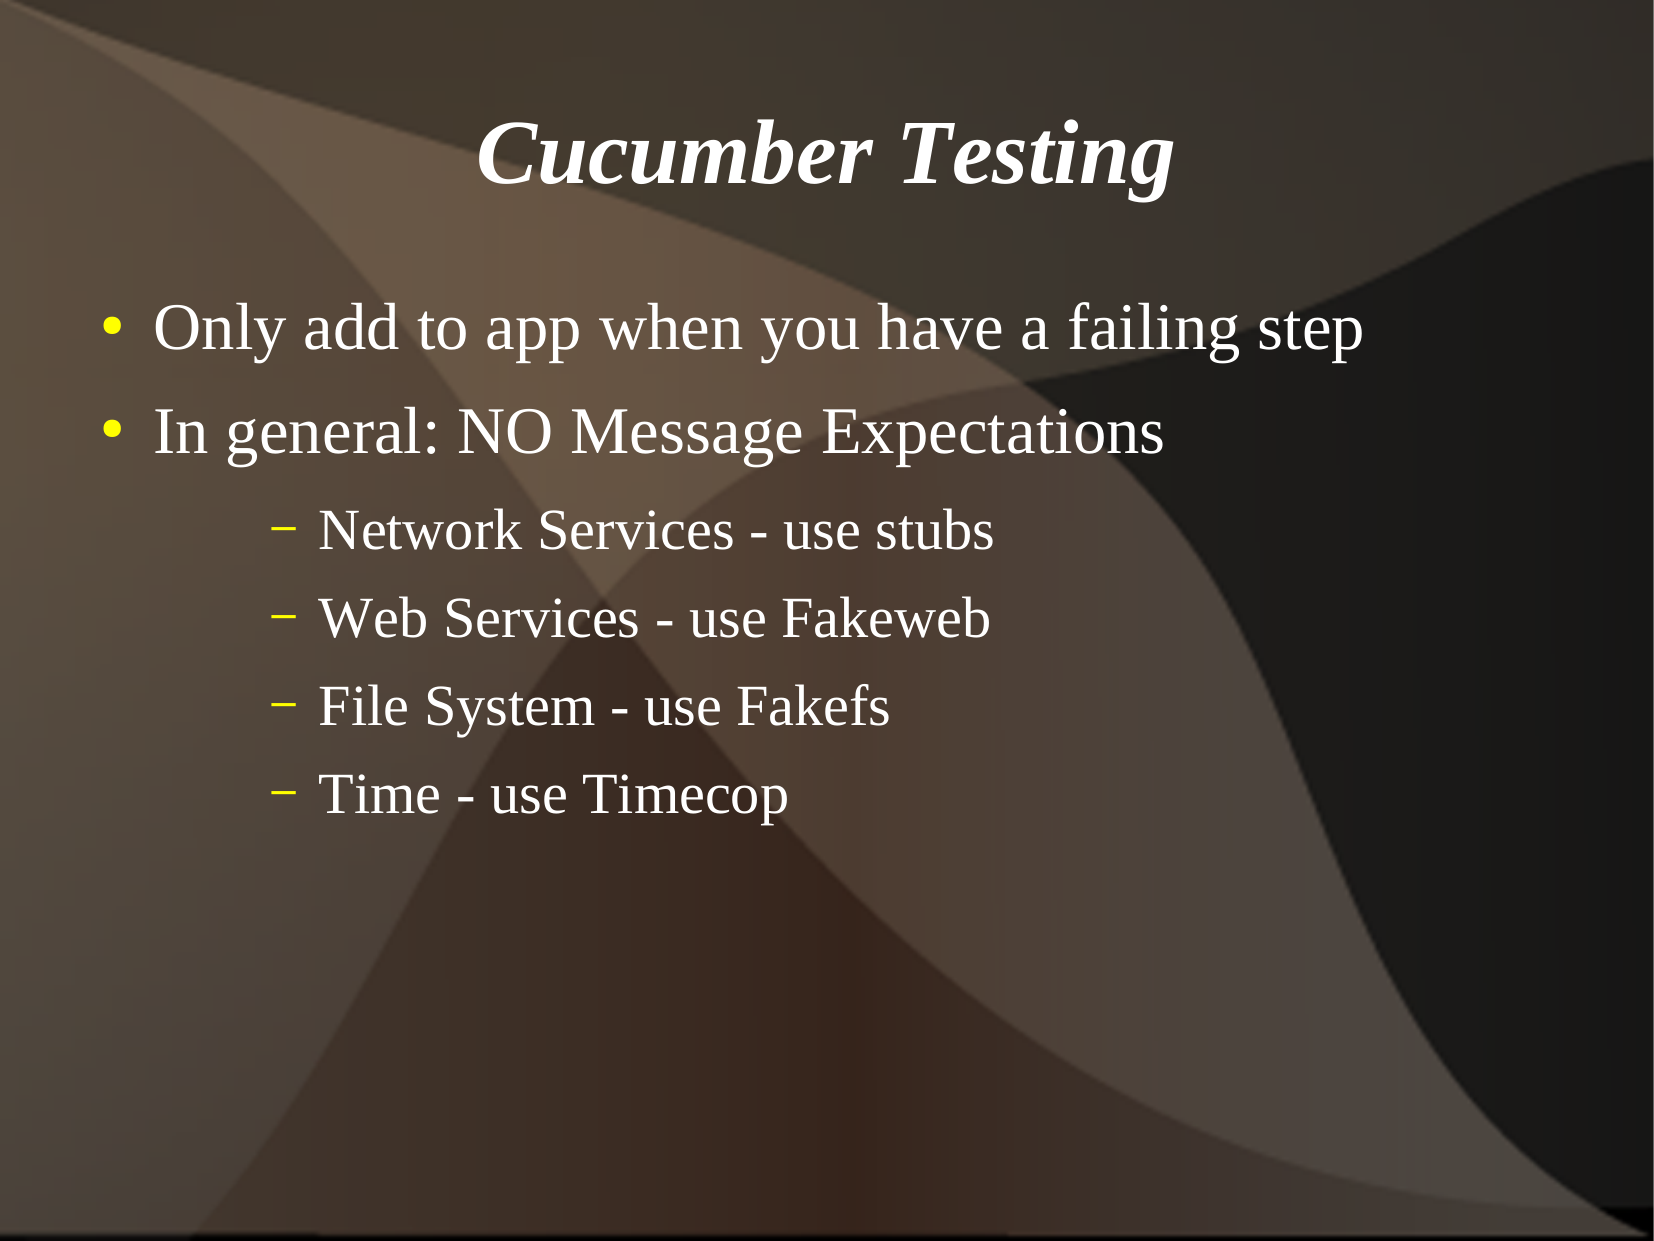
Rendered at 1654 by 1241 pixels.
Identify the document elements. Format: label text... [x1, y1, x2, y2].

picture [0, 0, 1654, 1241]
list Only add to app when you have a failing step In general: NO Message Expectations Network Services - use stubs Web Services - use Fakeweb File System - use Fakefs Time - use Timecop [82, 290, 1571, 1094]
title Cucumber Testing [82, 49, 1571, 257]
